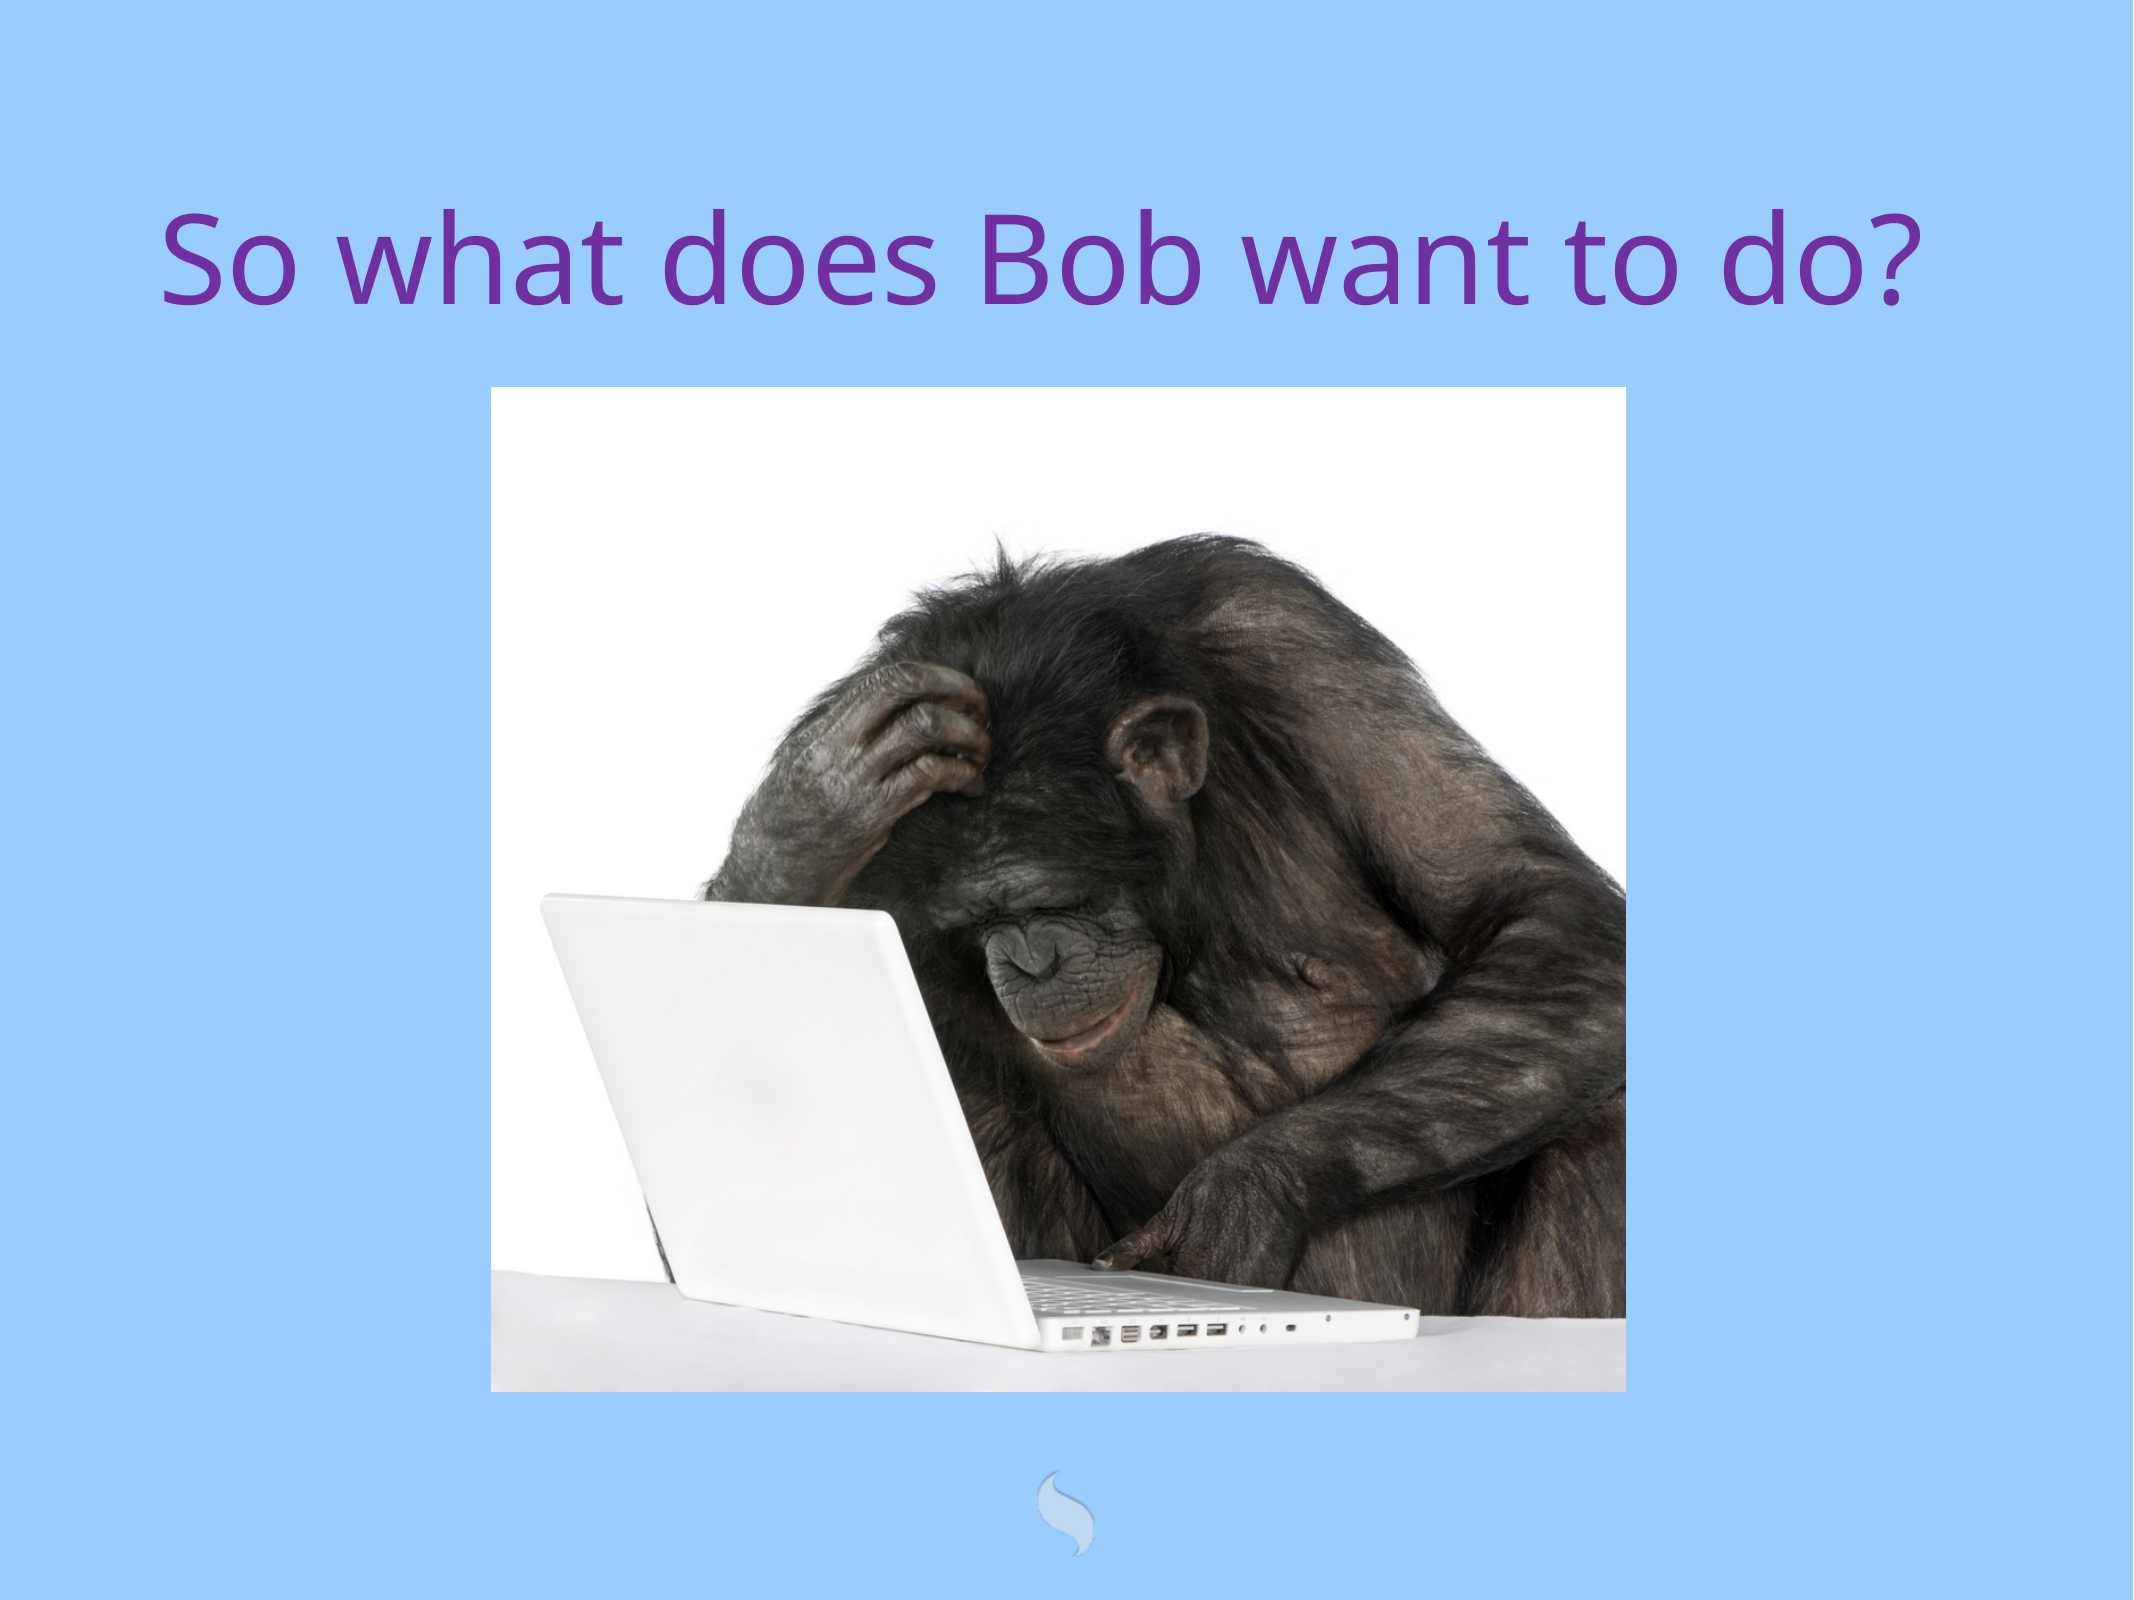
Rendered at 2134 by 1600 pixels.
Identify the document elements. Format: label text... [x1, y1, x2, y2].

picture [1035, 1470, 1098, 1561]
text_box So what does Bob want to do? [116, 87, 1967, 338]
picture [491, 387, 1626, 1392]
